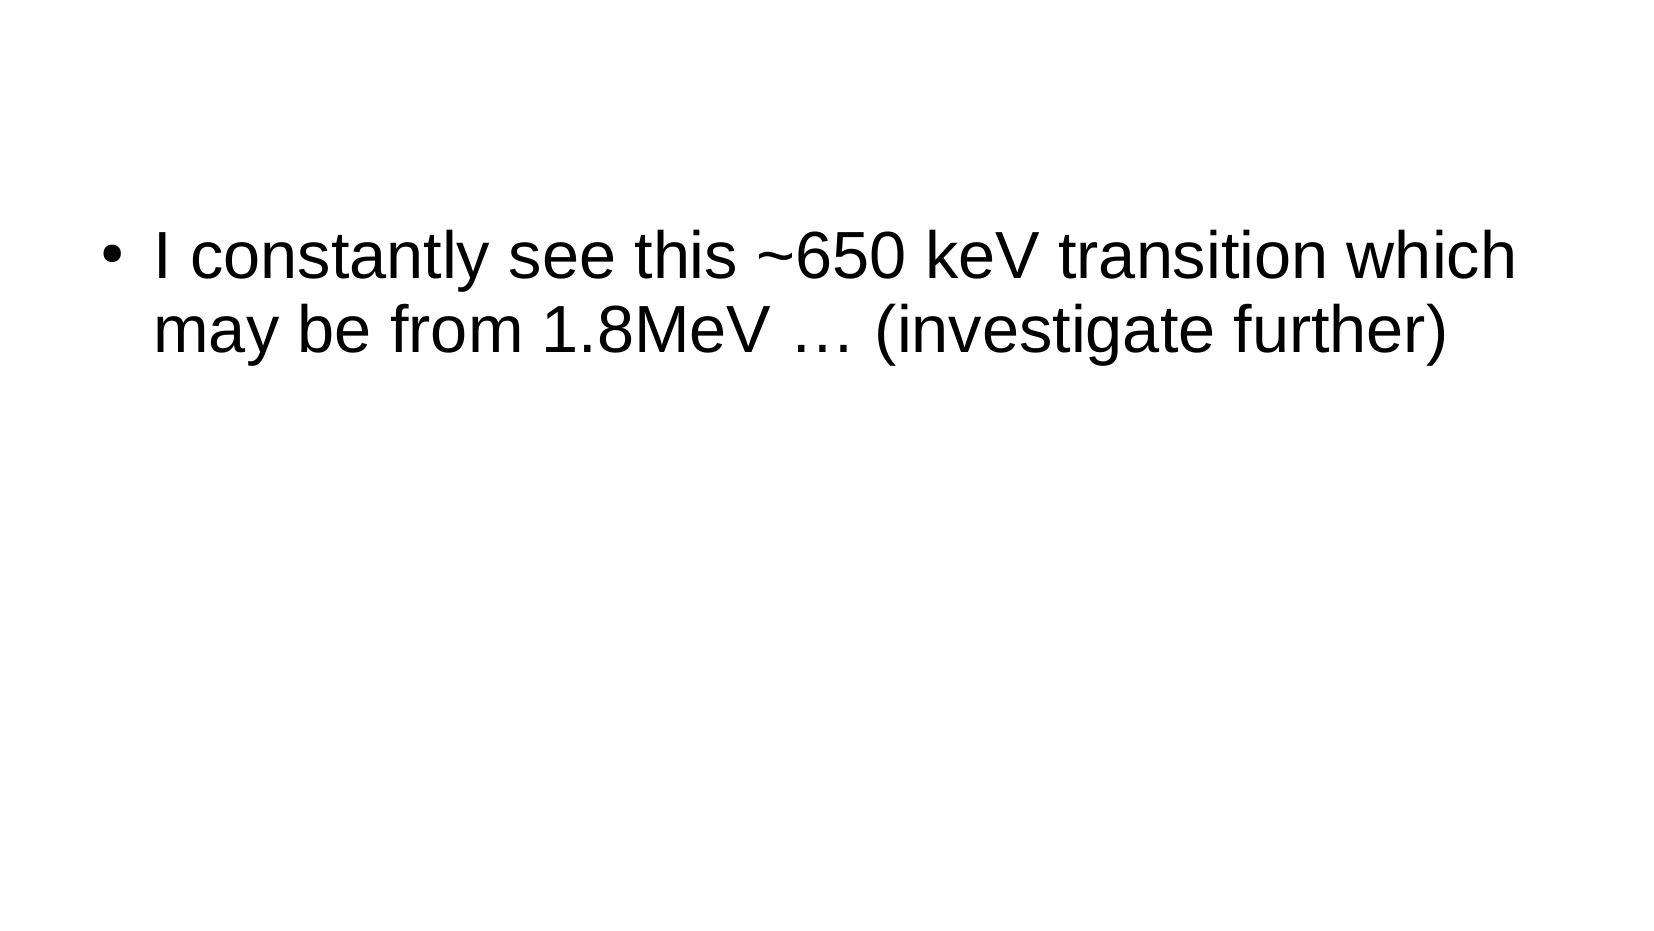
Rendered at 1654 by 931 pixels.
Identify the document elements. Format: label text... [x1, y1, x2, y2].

list I constantly see this ~650 keV transition which may be from 1.8MeV … (investigate further) [82, 217, 1571, 758]
